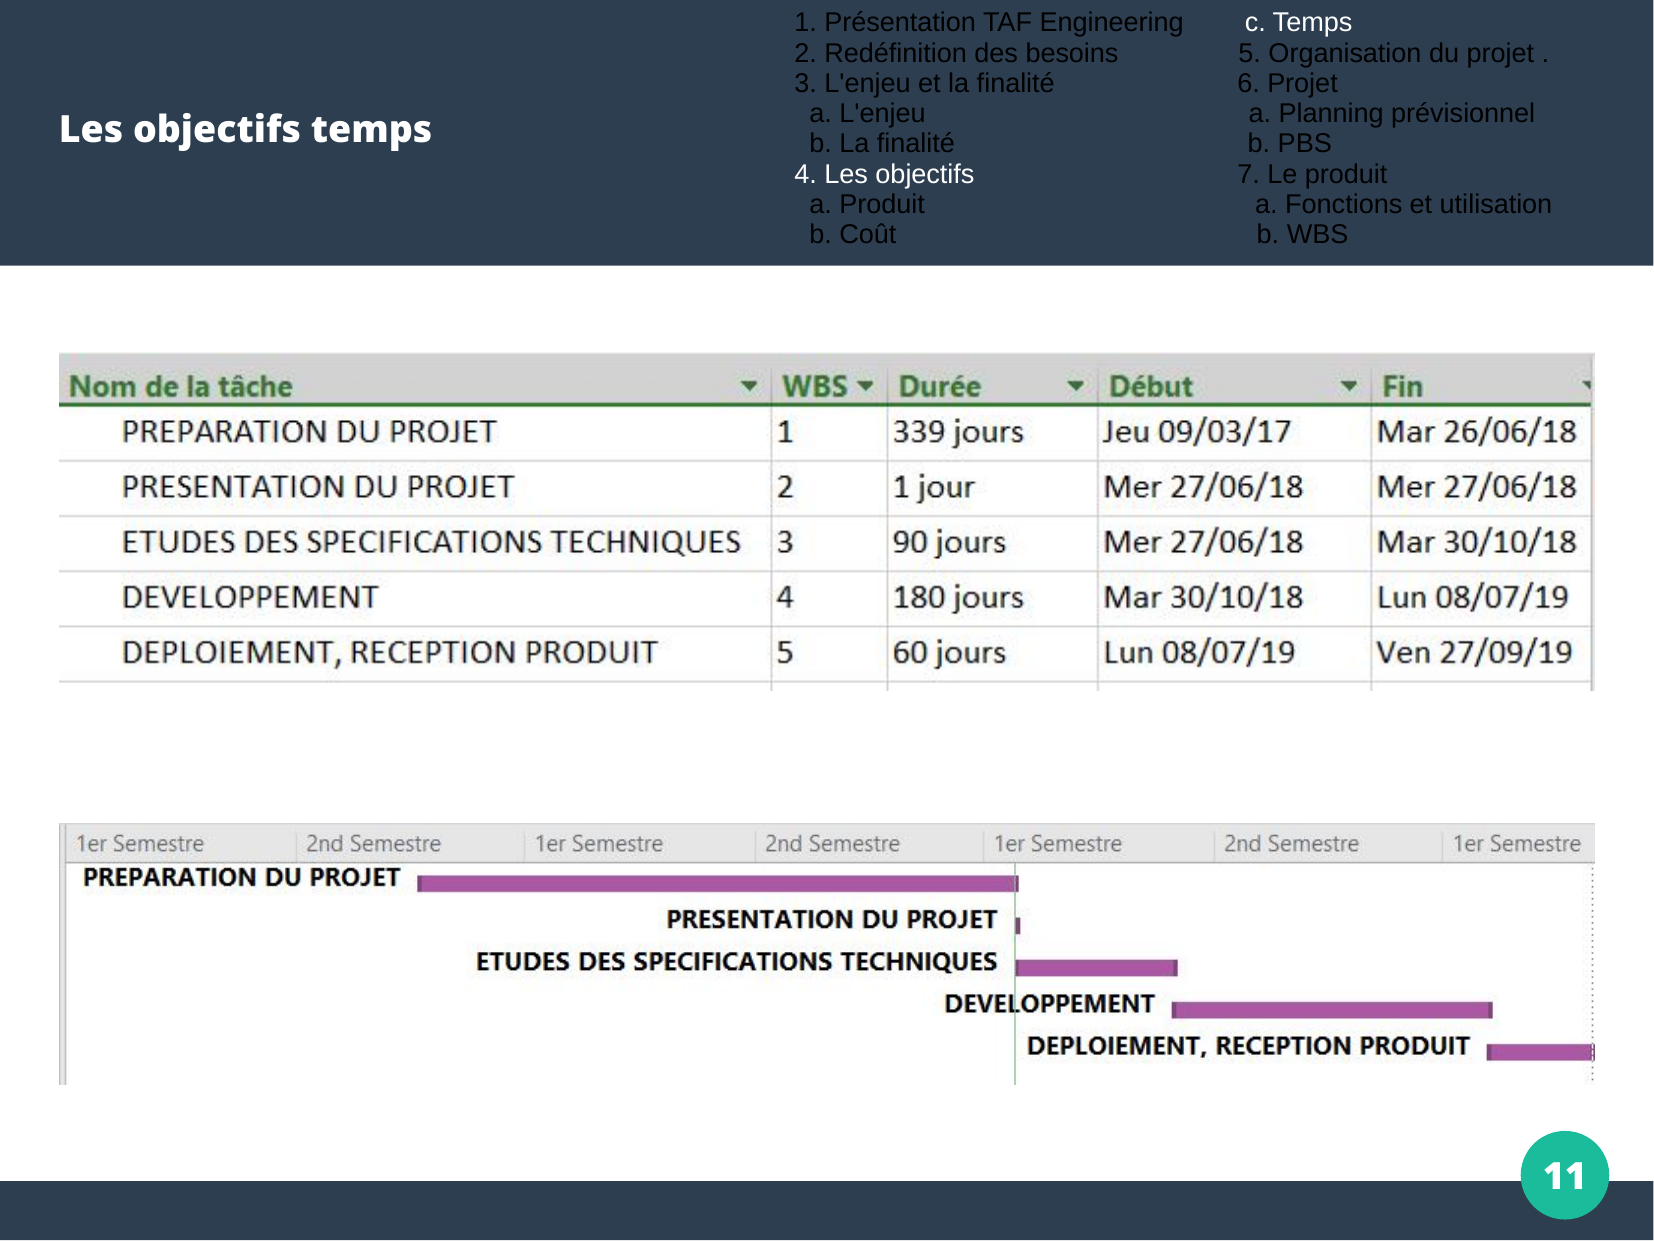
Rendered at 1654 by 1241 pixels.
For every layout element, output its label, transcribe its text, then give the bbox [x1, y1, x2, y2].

text_box 1. Présentation TAF Engineering c. Temps 2. Redéfinition des besoins 5. Organisation du projet . 3. L'enjeu et la finalité 6. Projet a. L'enjeu a. Planning prévisionnel b. La finalité b. PBS 4. Les objectifs 7. Le produit a. Produit a. Fonctions et utilisation b. Coût b. WBS [779, 0, 1654, 318]
picture [59, 823, 1595, 1085]
picture [59, 352, 1595, 691]
title Les objectifs temps [59, 49, 779, 207]
